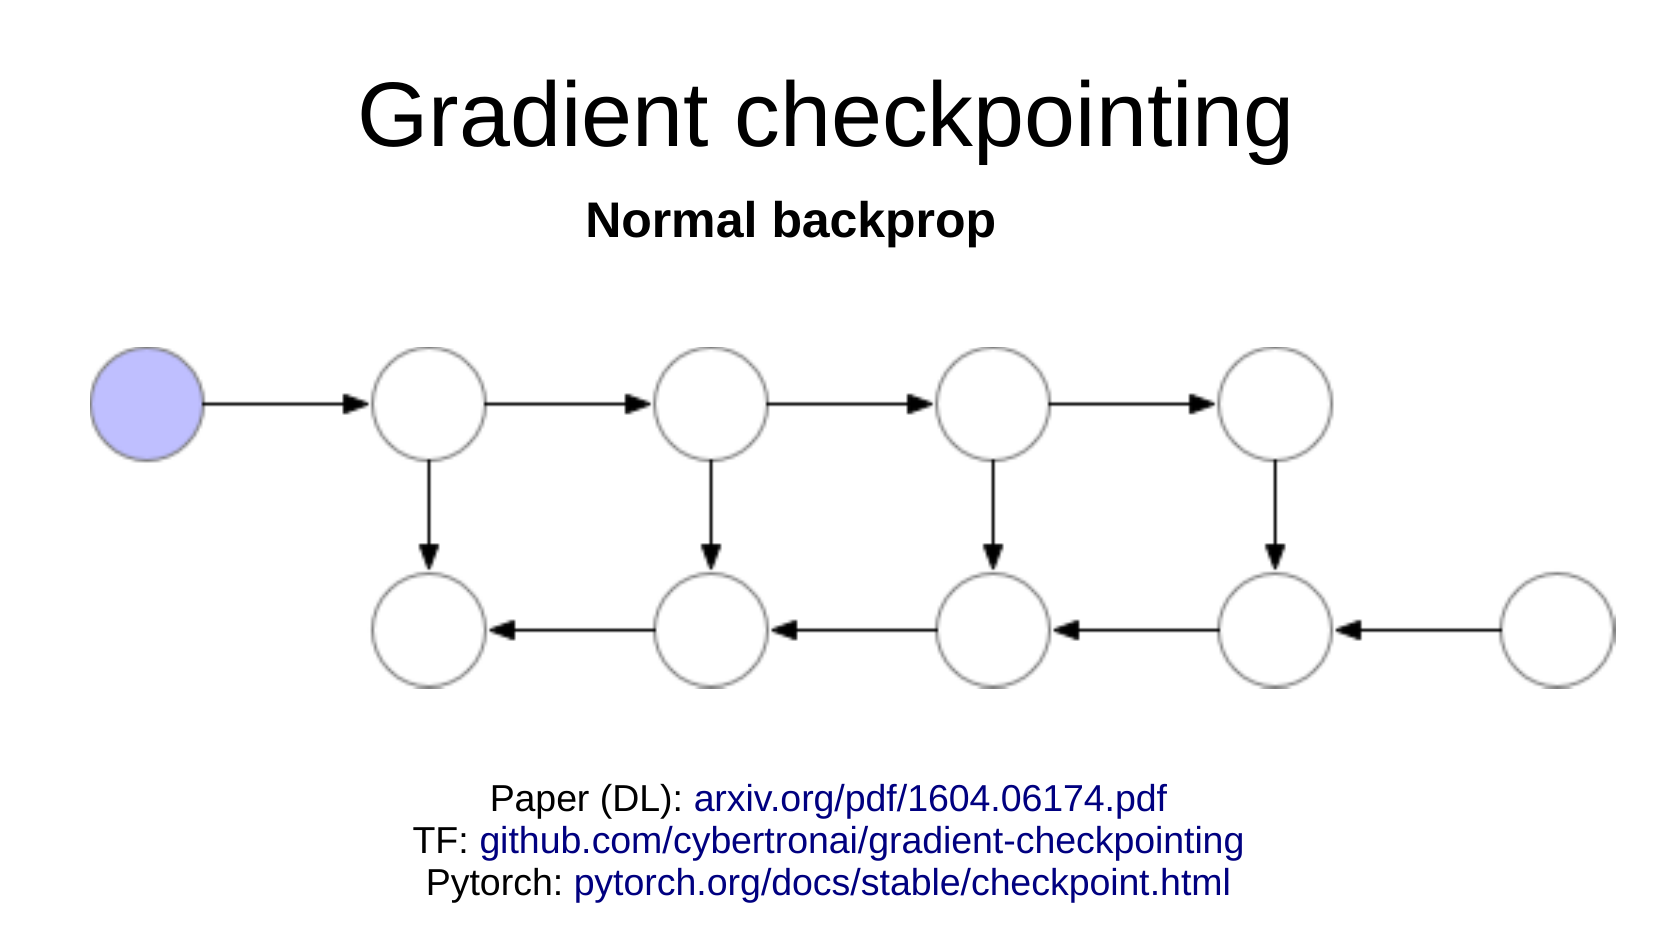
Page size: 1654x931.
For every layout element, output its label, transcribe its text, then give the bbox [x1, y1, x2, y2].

text_box Normal backprop [570, 184, 1105, 256]
title Gradient checkpointing [82, 37, 1571, 193]
picture [90, 347, 1616, 689]
text_box Paper (DL): arxiv.org/pdf/1604.06174.pdf TF: github.com/cybertronai/gradient-checkpointing Pytorch: pytorch.org/docs/stable/checkpoint.html [374, 770, 1283, 931]
